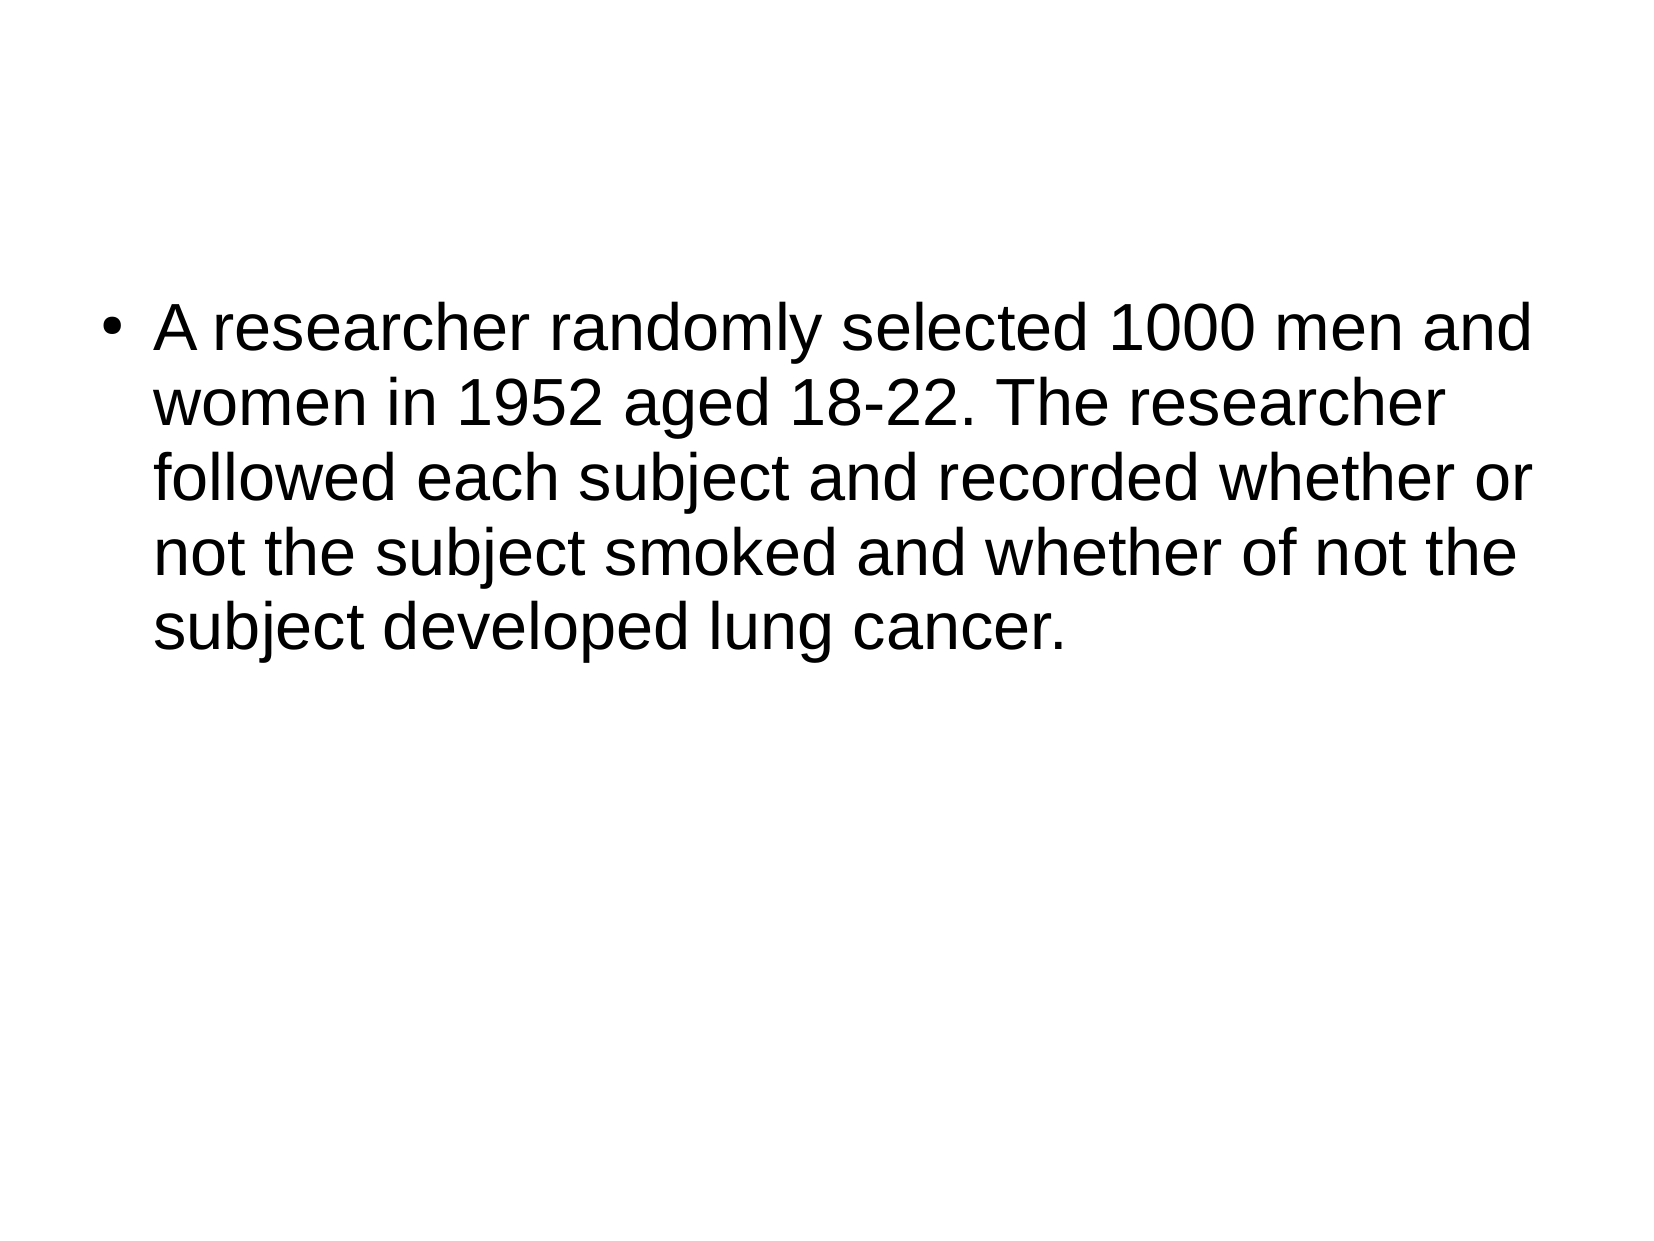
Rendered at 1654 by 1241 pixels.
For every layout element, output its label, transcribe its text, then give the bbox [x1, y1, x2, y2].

list A researcher randomly selected 1000 men and women in 1952 aged 18-22. The researcher followed each subject and recorded whether or not the subject smoked and whether of not the subject developed lung cancer. [82, 290, 1571, 1010]
